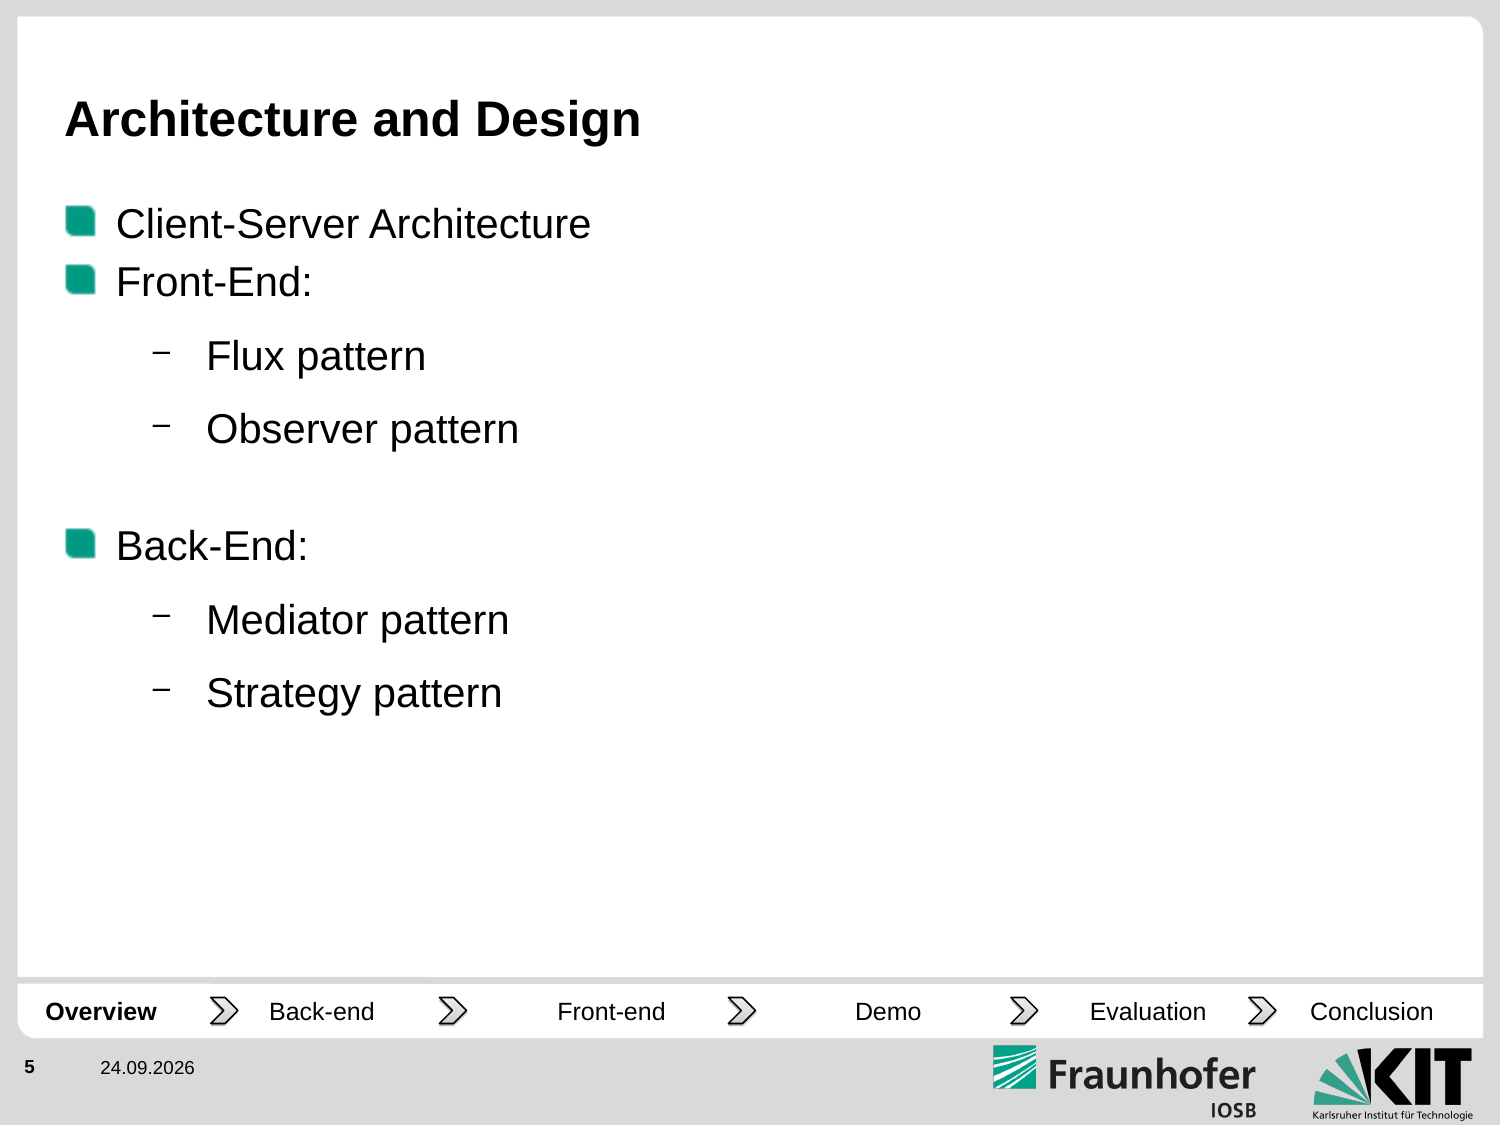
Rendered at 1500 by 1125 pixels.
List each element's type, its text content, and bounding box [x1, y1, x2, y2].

text_box [728, 997, 756, 1024]
text_box 17.04.2019 [100, 1055, 272, 1115]
text_box [439, 997, 467, 1024]
text_box Front-end [542, 987, 682, 1033]
text_box [1010, 997, 1038, 1024]
list Client-Server Architecture Front-End: Flux pattern Observer pattern Back-End: Mediator pattern Strategy pattern [64, 196, 1436, 966]
title Architecture and Design [64, 54, 1198, 147]
text_box Overview [30, 987, 194, 1033]
text_box Evaluation [1075, 987, 1222, 1033]
text_box Demo [840, 987, 937, 1033]
text_box [210, 997, 238, 1024]
text_box Back-end [254, 987, 418, 1033]
picture [0, 0, 1500, 1125]
text_box [1248, 997, 1277, 1024]
text_box Conclusion [1295, 987, 1500, 1033]
